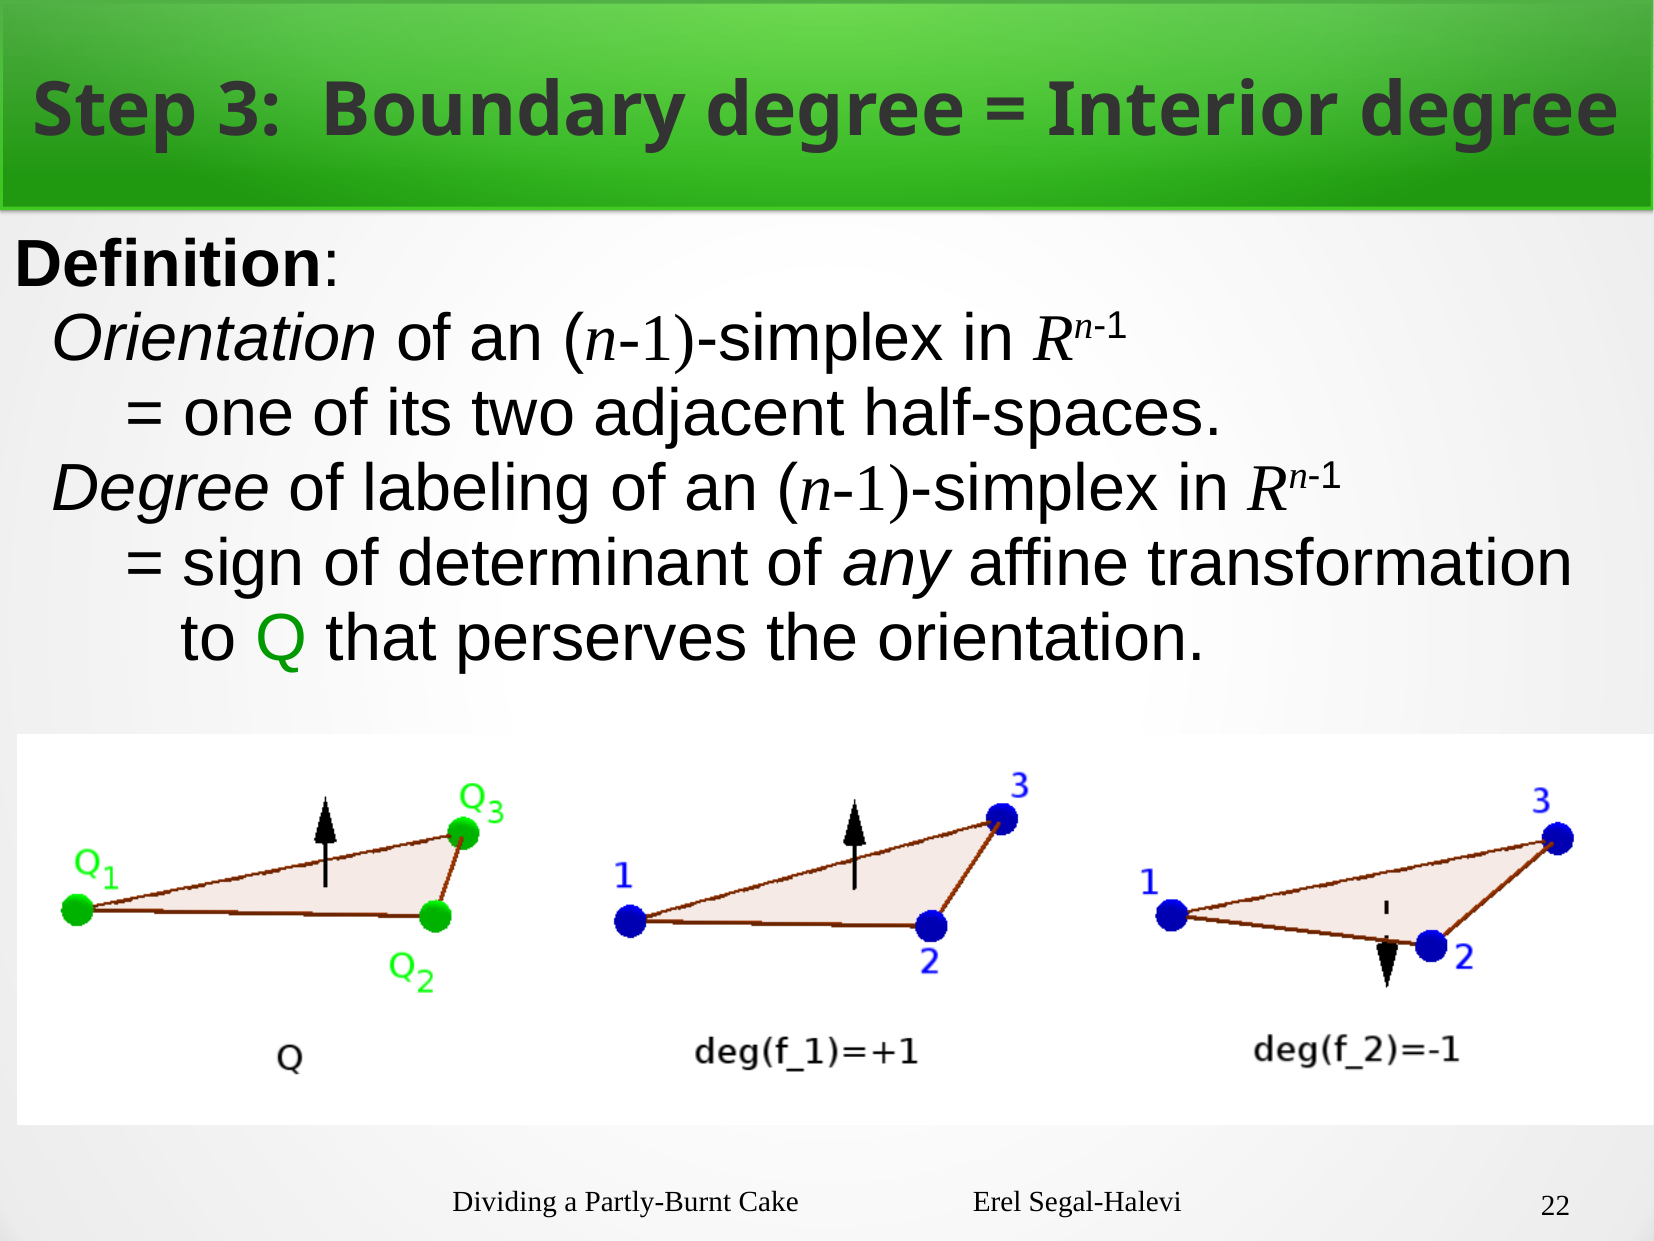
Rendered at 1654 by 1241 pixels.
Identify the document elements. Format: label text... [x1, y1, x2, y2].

text_box Definition: Orientation of an (n-1)-simplex in Rn-1 = one of its two adjacent half-spaces. Degree of labeling of an (n-1)-simplex in Rn-1 = sign of determinant of any affine transformation to Q that perserves the orientation. [0, 218, 1654, 683]
title Step 3: Boundary degree = Interior degree [0, 0, 1654, 218]
picture [17, 734, 1654, 1126]
